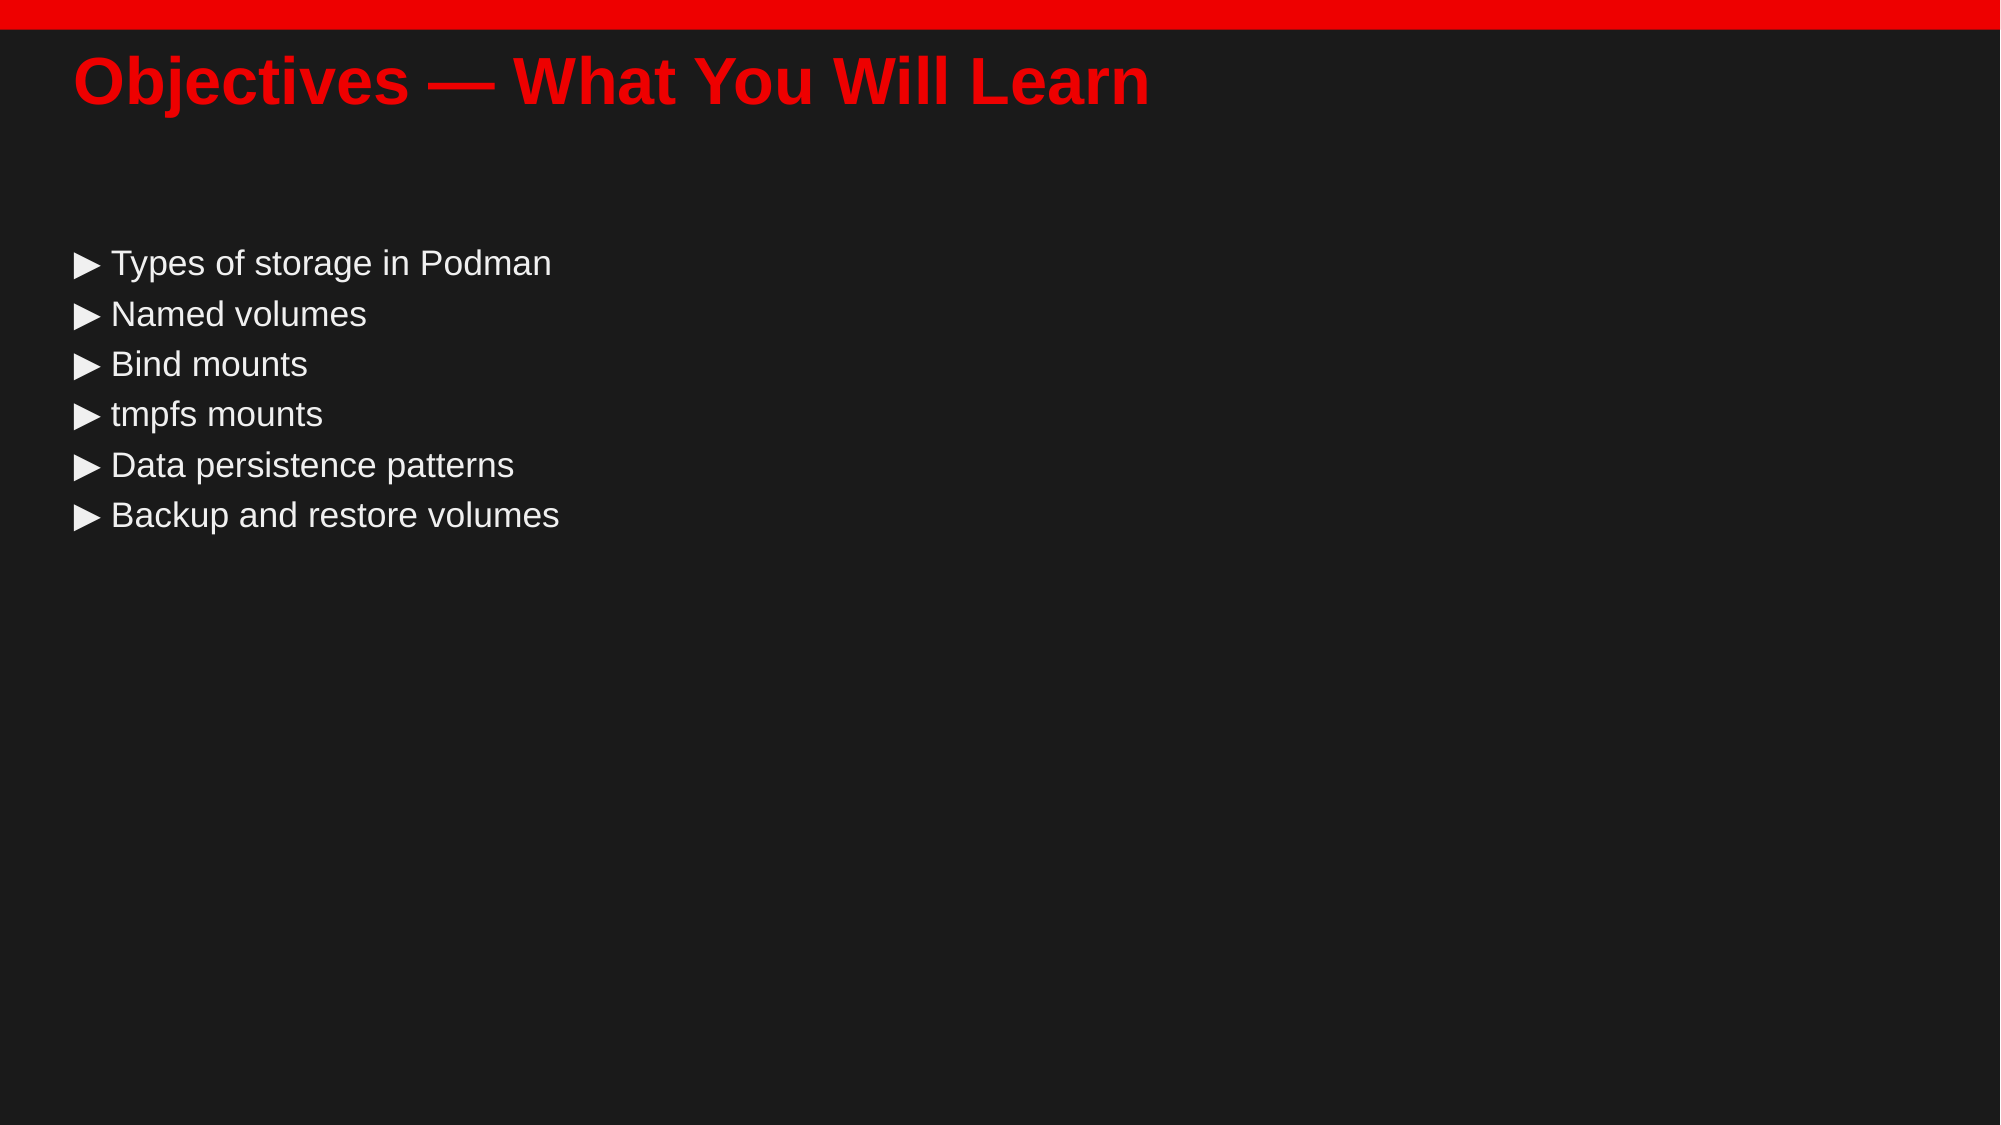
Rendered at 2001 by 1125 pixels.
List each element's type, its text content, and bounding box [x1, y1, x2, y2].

text_box Objectives — What You Will Learn [59, 36, 1942, 208]
text_box [0, 0, 2001, 30]
text_box ▶ Types of storage in Podman ▶ Named volumes ▶ Bind mounts ▶ tmpfs mounts ▶ Data persistence patterns ▶ Backup and restore volumes [59, 236, 1942, 1037]
